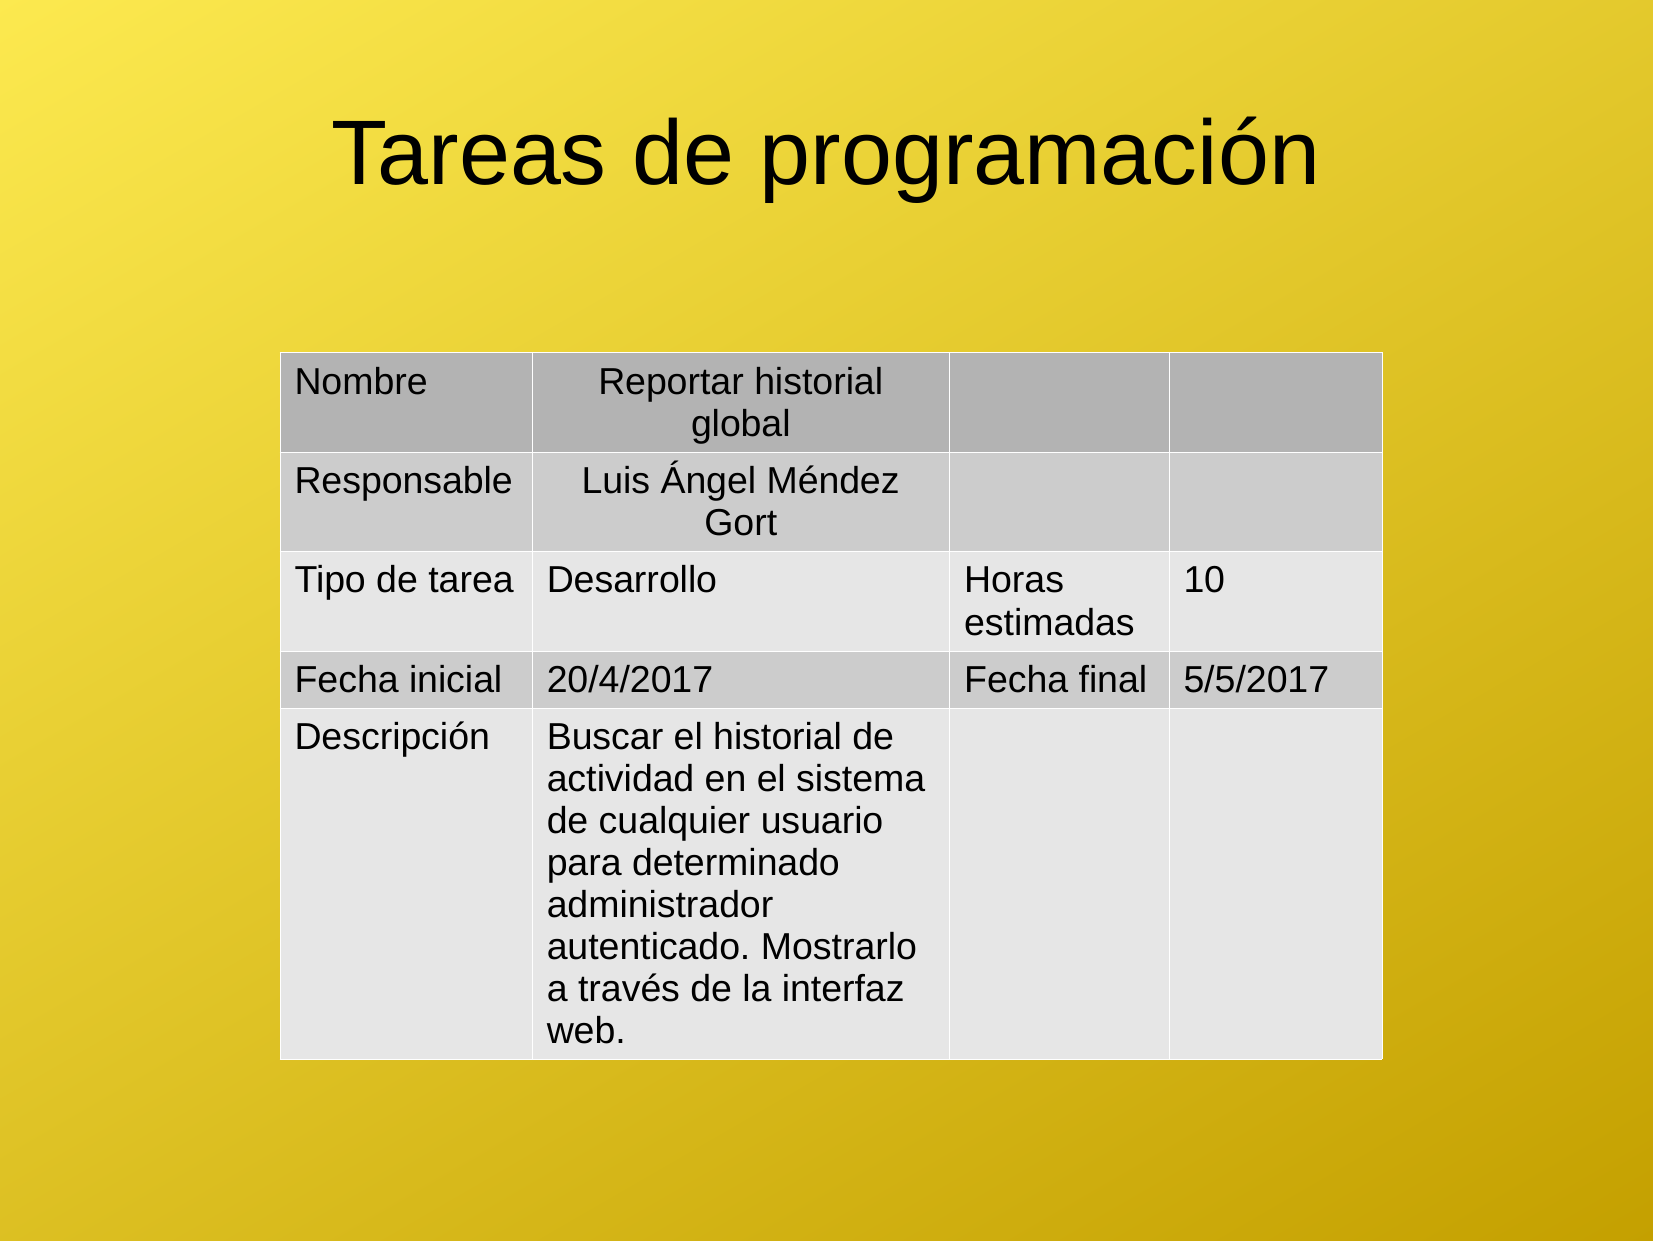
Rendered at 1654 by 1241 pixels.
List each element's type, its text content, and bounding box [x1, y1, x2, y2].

table_cell Responsable [281, 453, 532, 551]
table_cell [950, 709, 1169, 1059]
table_cell [1170, 453, 1382, 551]
table_header Reportar historial global [533, 353, 949, 452]
title Tareas de programación [82, 49, 1571, 257]
table_cell Tipo de tarea [281, 552, 532, 651]
table_cell Desarrollo [533, 552, 949, 651]
table_cell 5/5/2017 [1170, 652, 1382, 708]
table_cell Buscar el historial de actividad en el sistema de cualquier usuario para determinado administrador autenticado. Mostrarlo a través de la interfaz web. [533, 709, 949, 1059]
table_header [1170, 353, 1382, 452]
table_cell Descripción [281, 709, 532, 1059]
table_cell Luis Ángel Méndez Gort [533, 453, 949, 551]
table_cell Horas estimadas [950, 552, 1169, 651]
table_header Nombre [281, 353, 532, 452]
table_cell Fecha inicial [281, 652, 532, 708]
table_cell 20/4/2017 [533, 652, 949, 708]
table_header [950, 353, 1169, 452]
table_cell [950, 453, 1169, 551]
table_cell 10 [1170, 552, 1382, 651]
table_cell [1170, 709, 1382, 1059]
table_cell Fecha final [950, 652, 1169, 708]
